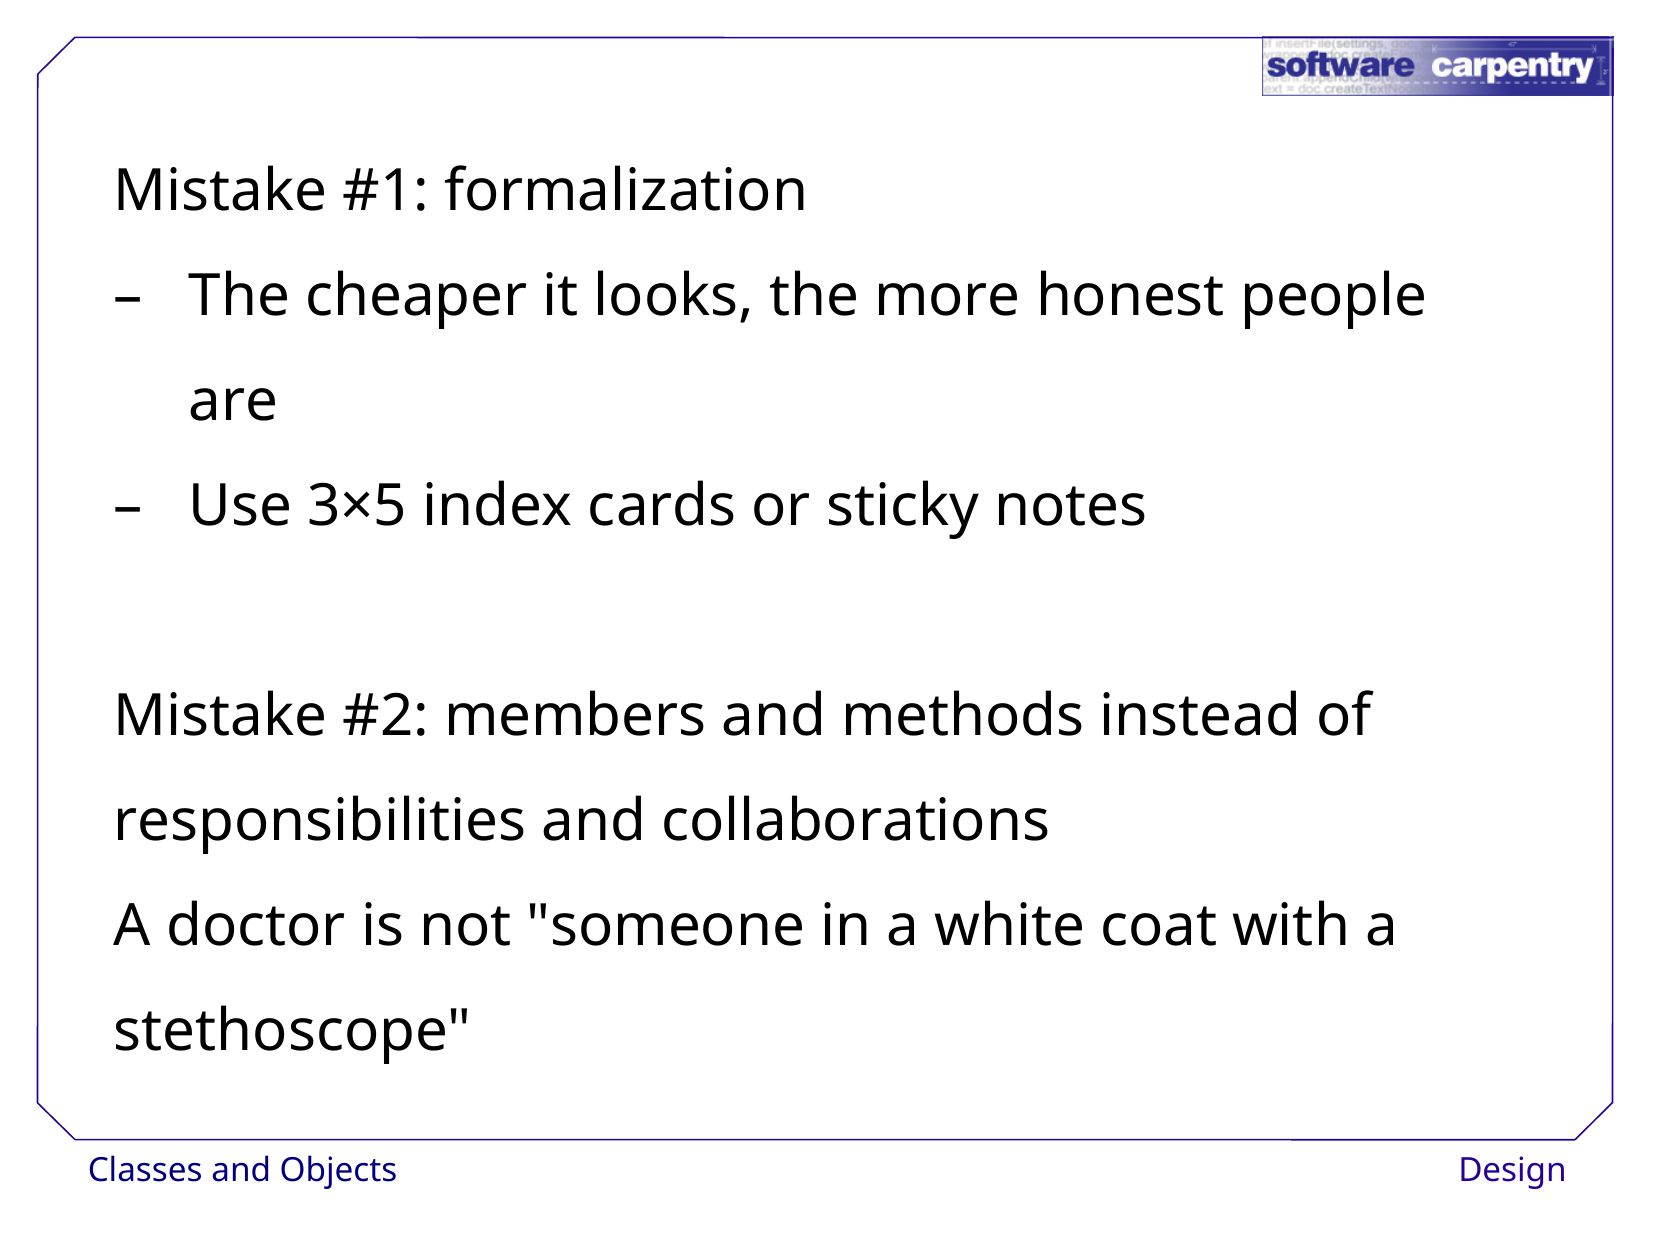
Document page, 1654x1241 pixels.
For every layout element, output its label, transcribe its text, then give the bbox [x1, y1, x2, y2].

picture [1262, 36, 1614, 96]
text_box Mistake #1: formalization – The cheaper it looks, the more honest people are – Use 3×5 index cards or sticky notes Mistake #2: members and methods instead of responsibilities and collaborations A doctor is not "someone in a white coat with a stethoscope" [99, 109, 1517, 1070]
